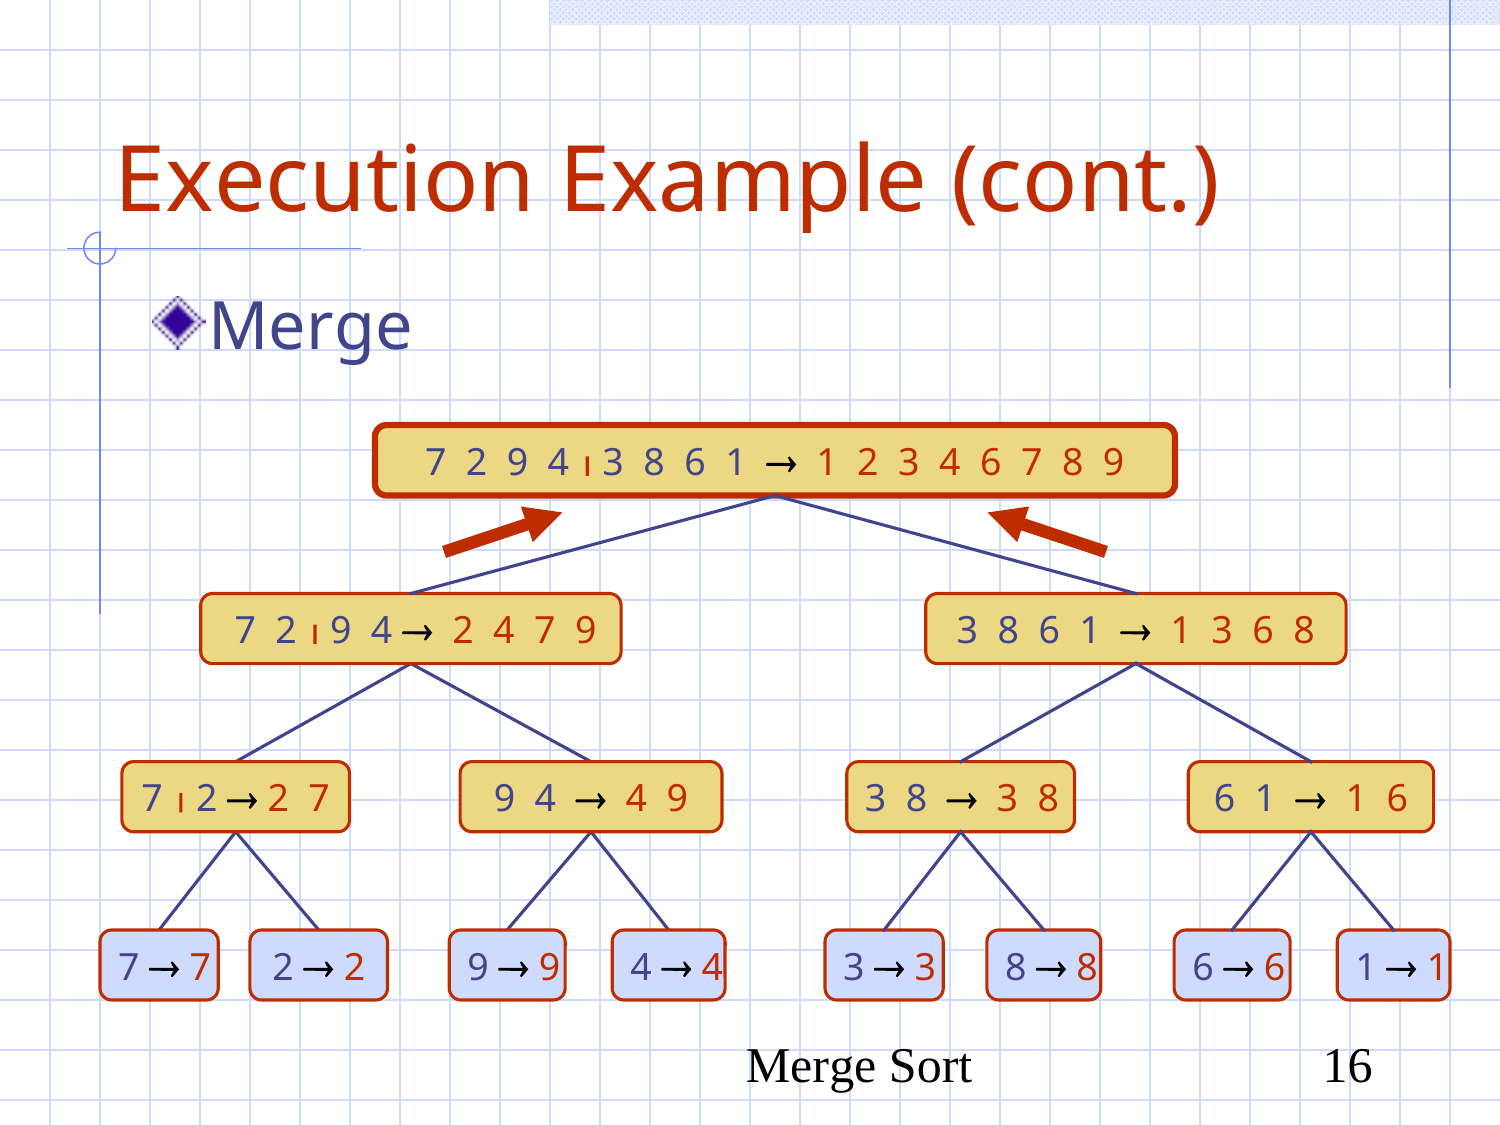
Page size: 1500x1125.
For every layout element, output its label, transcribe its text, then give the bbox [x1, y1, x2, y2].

text_box 6 1  1 6 [1188, 761, 1434, 832]
text_box 7 2 9 4  3 8 6 1  1 2 3 4 6 7 8 9 [374, 424, 1176, 496]
text_box 6  6 [1174, 929, 1291, 1001]
text_box 7  7 [99, 929, 219, 1001]
text_box 3 8 6 1  1 3 6 8 [925, 593, 1347, 664]
text_box 1  1 [1337, 929, 1450, 1001]
text_box 8  8 [986, 929, 1101, 1001]
list Merge [137, 274, 1413, 388]
title Execution Example (cont.) [99, 49, 1375, 238]
text_box 9 4  4 9 [460, 761, 722, 832]
text_box 7 2  9 4  2 4 7 9 [200, 593, 622, 664]
text_box 7  2  2 7 [121, 761, 350, 832]
picture [1451, 0, 1500, 25]
text_box 2  2 [249, 929, 388, 1001]
text_box 3 8  3 8 [846, 761, 1075, 832]
picture [549, 0, 1449, 25]
text_box 3  3 [825, 929, 944, 1001]
text_box 9  9 [449, 929, 566, 1001]
text_box 4  4 [612, 929, 726, 1001]
